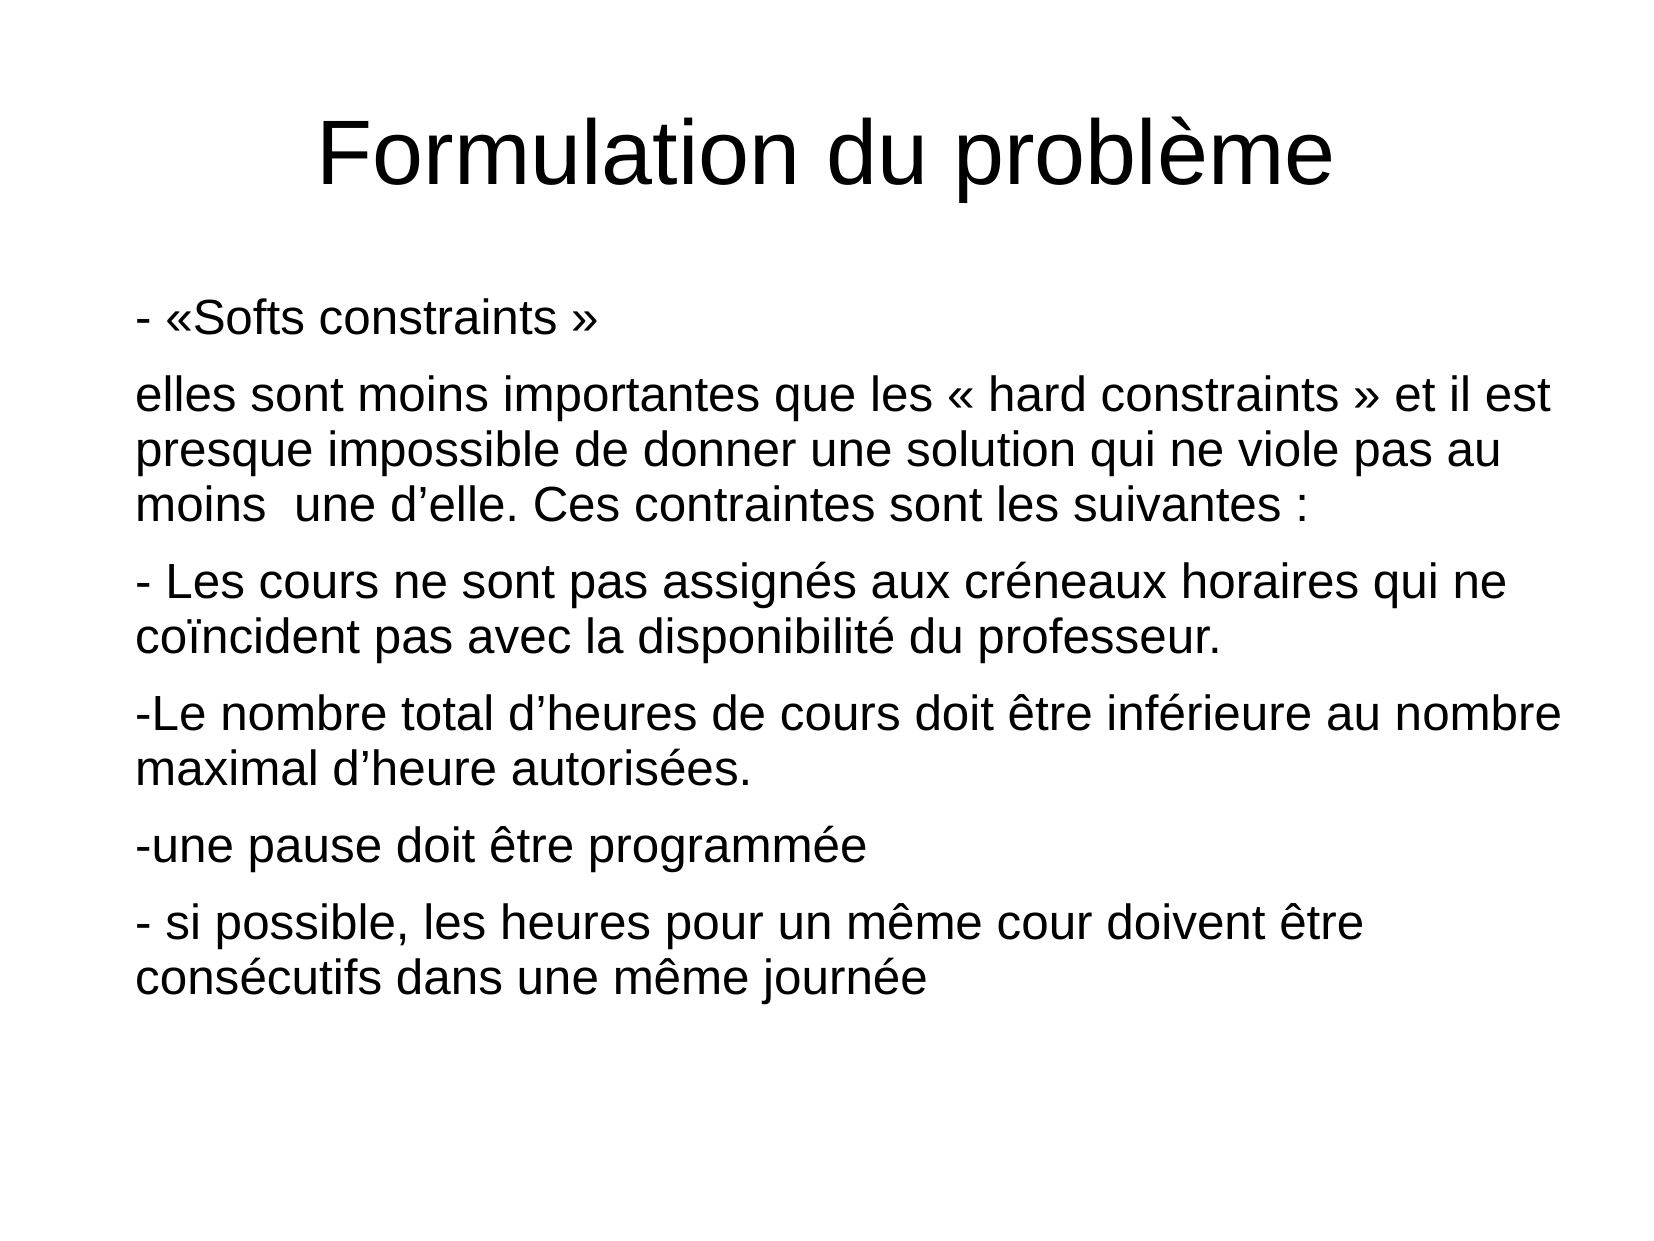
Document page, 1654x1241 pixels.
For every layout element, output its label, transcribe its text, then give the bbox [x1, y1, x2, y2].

list - «Softs constraints » elles sont moins importantes que les « hard constraints » et il est presque impossible de donner une solution qui ne viole pas au moins une d’elle. Ces contraintes sont les suivantes : - Les cours ne sont pas assignés aux créneaux horaires qui ne coïncident pas avec la disponibilité du professeur. -Le nombre total d’heures de cours doit être inférieure au nombre maximal d’heure autorisées. -une pause doit être programmée - si possible, les heures pour un même cour doivent être consécutifs dans une même journée [82, 290, 1571, 1010]
title Formulation du problème [82, 49, 1571, 257]
